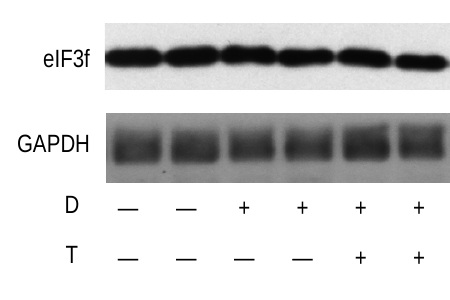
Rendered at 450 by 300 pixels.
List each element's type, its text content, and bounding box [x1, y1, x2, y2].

table_header + [274, 183, 332, 232]
picture [104, 23, 450, 91]
table_header D [46, 183, 99, 232]
table_cell — [274, 233, 332, 282]
table_cell + [391, 233, 448, 282]
table_header + [216, 183, 273, 232]
table_cell — [100, 233, 157, 282]
table_cell — [158, 233, 215, 282]
picture [106, 113, 450, 183]
table_cell — [216, 233, 273, 282]
text_box eIF3f [0, 43, 91, 73]
table_header + [333, 183, 390, 232]
table_header + [391, 183, 448, 232]
table_cell + [333, 233, 390, 282]
table_header — [158, 183, 215, 232]
text_box GAPDH [0, 129, 91, 159]
table_header — [100, 183, 157, 232]
table_cell T [46, 233, 99, 282]
